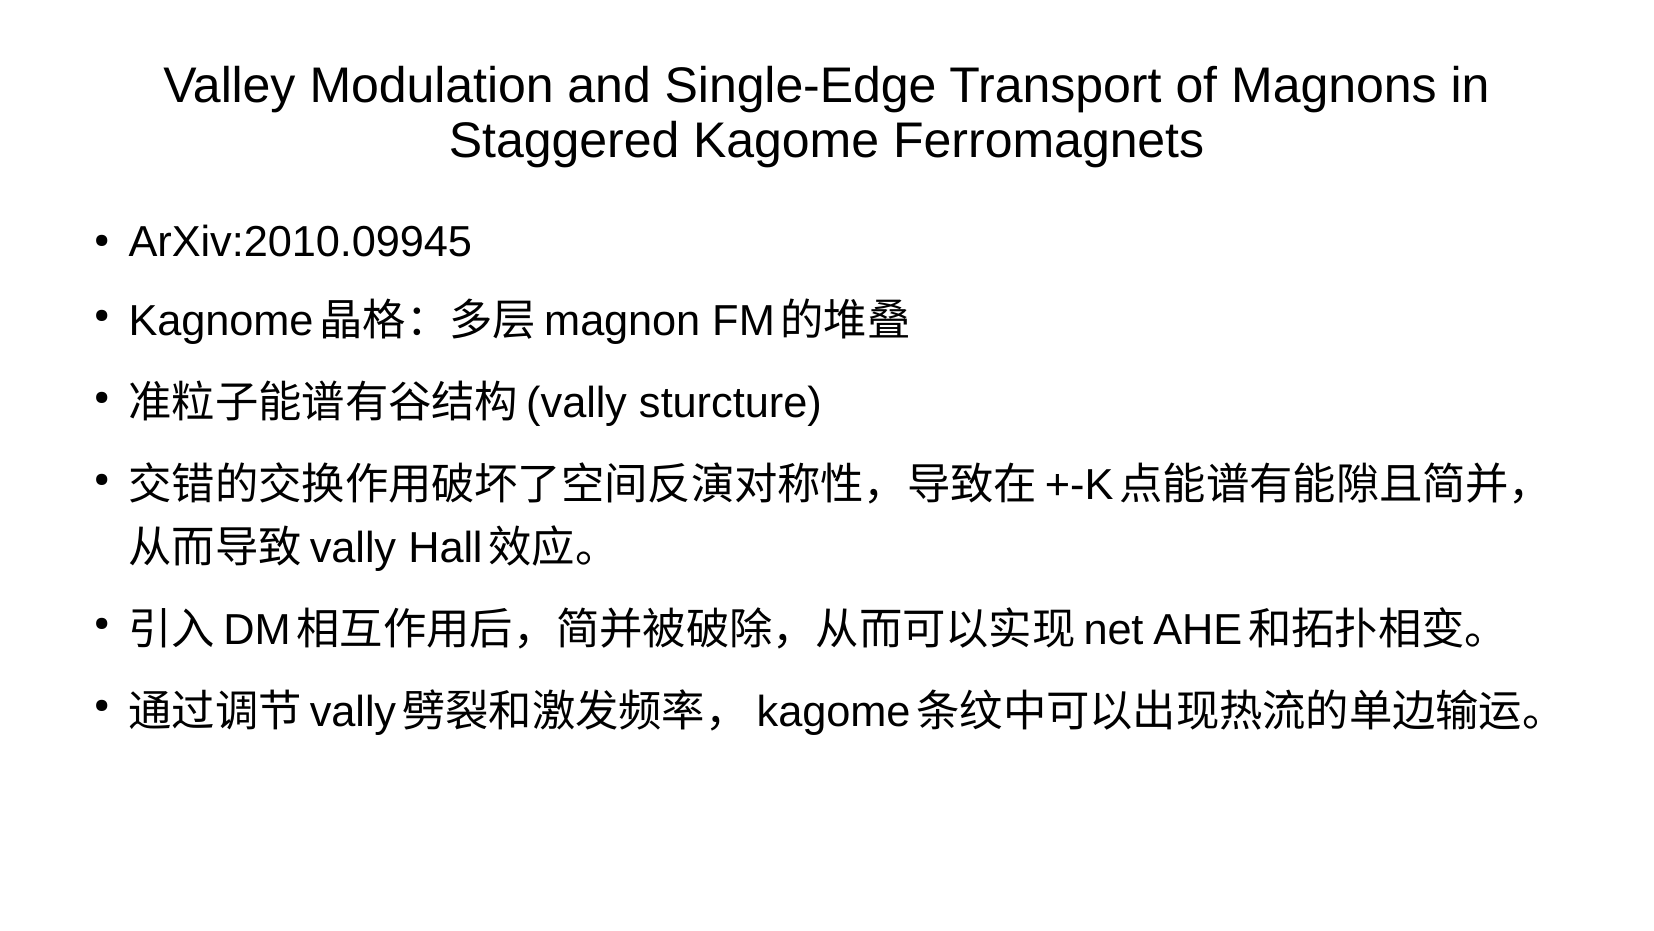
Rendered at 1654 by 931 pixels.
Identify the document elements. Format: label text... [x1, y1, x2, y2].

title Valley Modulation and Single-Edge Transport of Magnons in Staggered Kagome Ferromagnets [82, 0, 1571, 217]
list ArXiv:2010.09945 Kagnome晶格：多层magnon FM的堆叠 准粒子能谱有谷结构(vally sturcture) 交错的交换作用破坏了空间反演对称性，导致在+-K点能谱有能隙且简并，从而导致vally Hall效应。 引入DM相互作用后，简并被破除，从而可以实现net AHE和拓扑相变。 通过调节vally劈裂和激发频率，kagome条纹中可以出现热流的单边输运。 [82, 217, 1571, 758]
